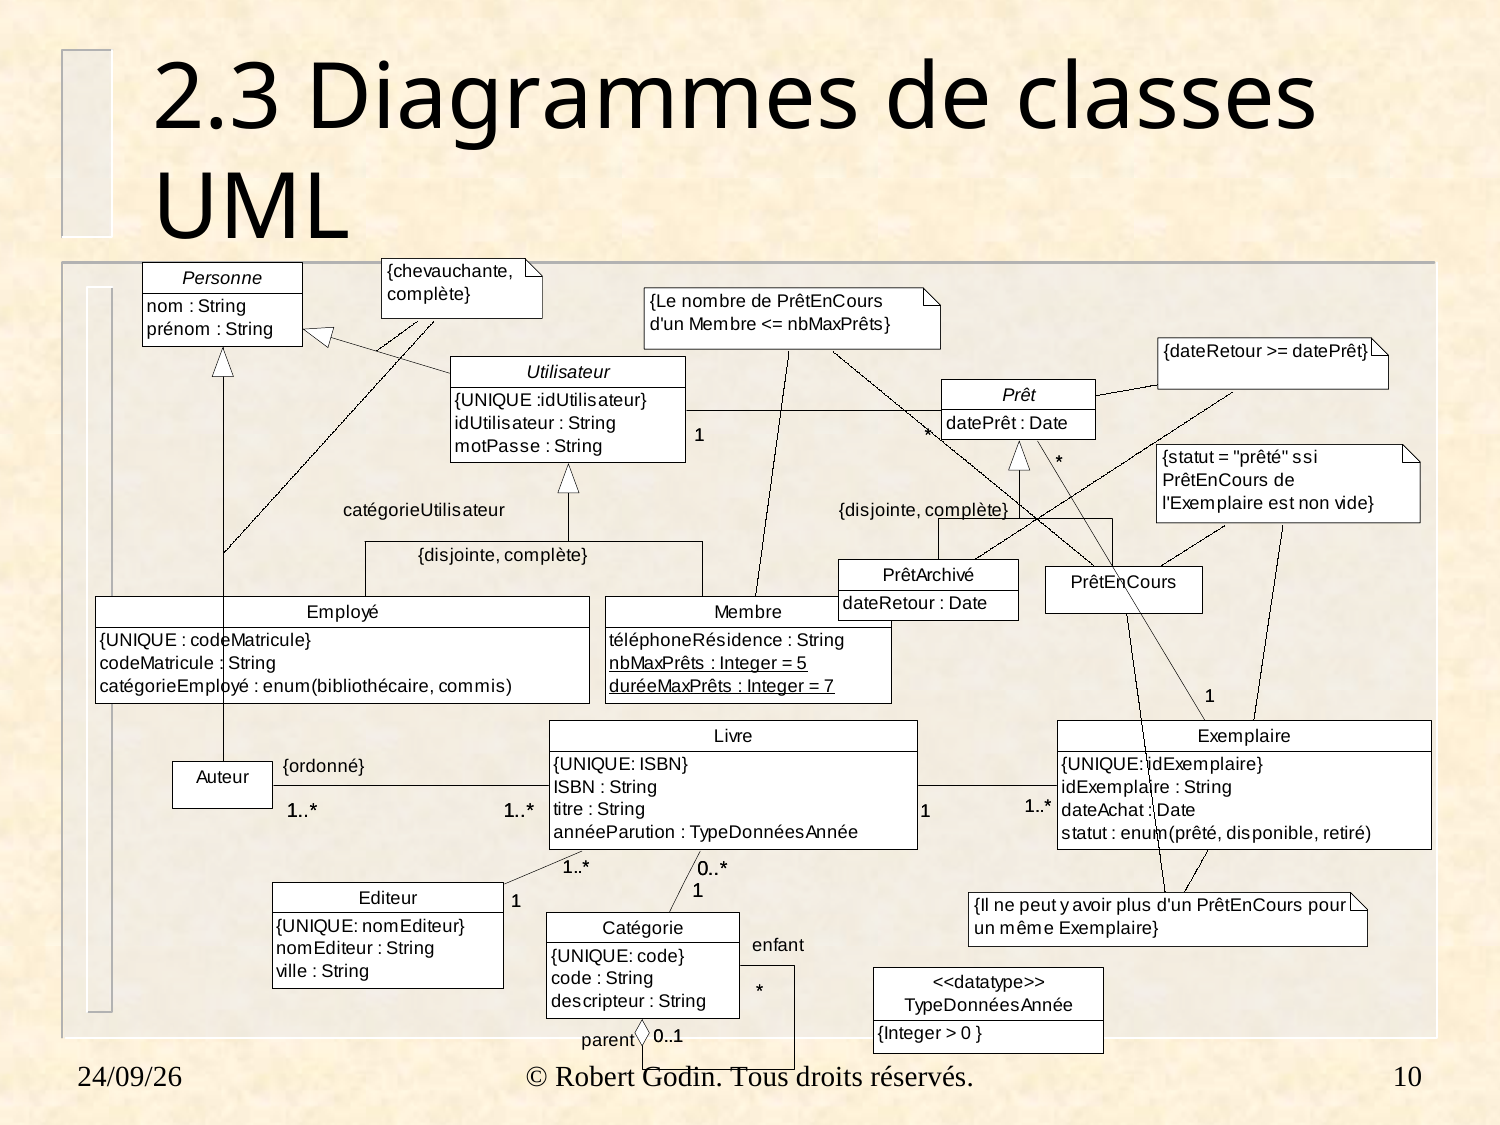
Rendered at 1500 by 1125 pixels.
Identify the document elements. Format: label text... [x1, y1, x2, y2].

title 2.3 Diagrammes de classes UML [137, 56, 1413, 217]
picture [0, 0, 1500, 1125]
